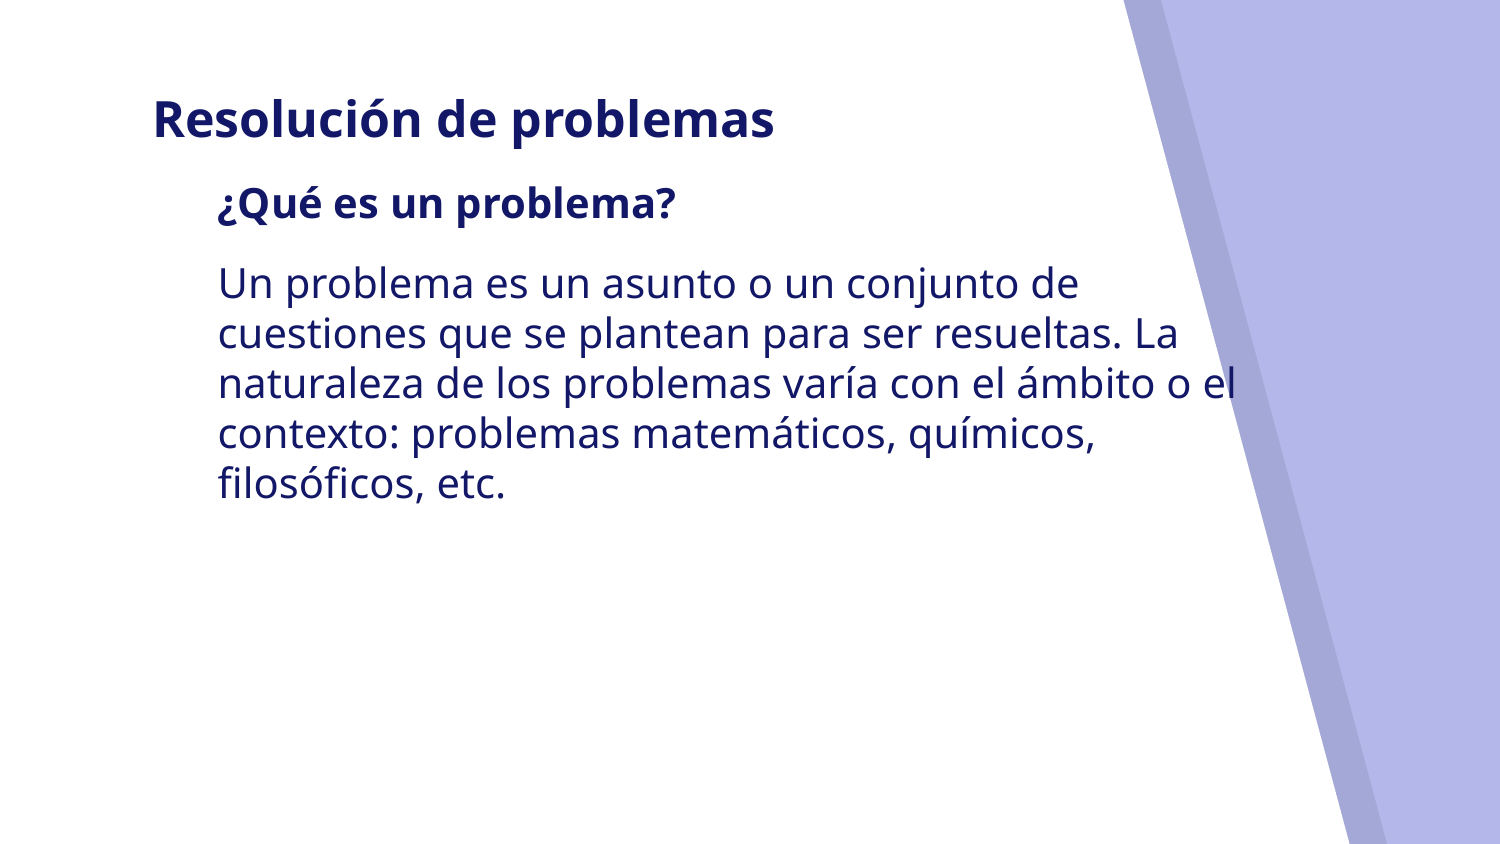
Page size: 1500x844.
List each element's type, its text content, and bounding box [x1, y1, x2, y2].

title Resolución de problemas [137, 82, 1011, 162]
list ¿Qué es un problema? Un problema es un asunto o un conjunto de cuestiones que se plantean para ser resueltas. La naturaleza de los problemas varía con el ámbito o el contexto: problemas matemáticos, químicos, filosóficos, etc. [131, 162, 1252, 533]
